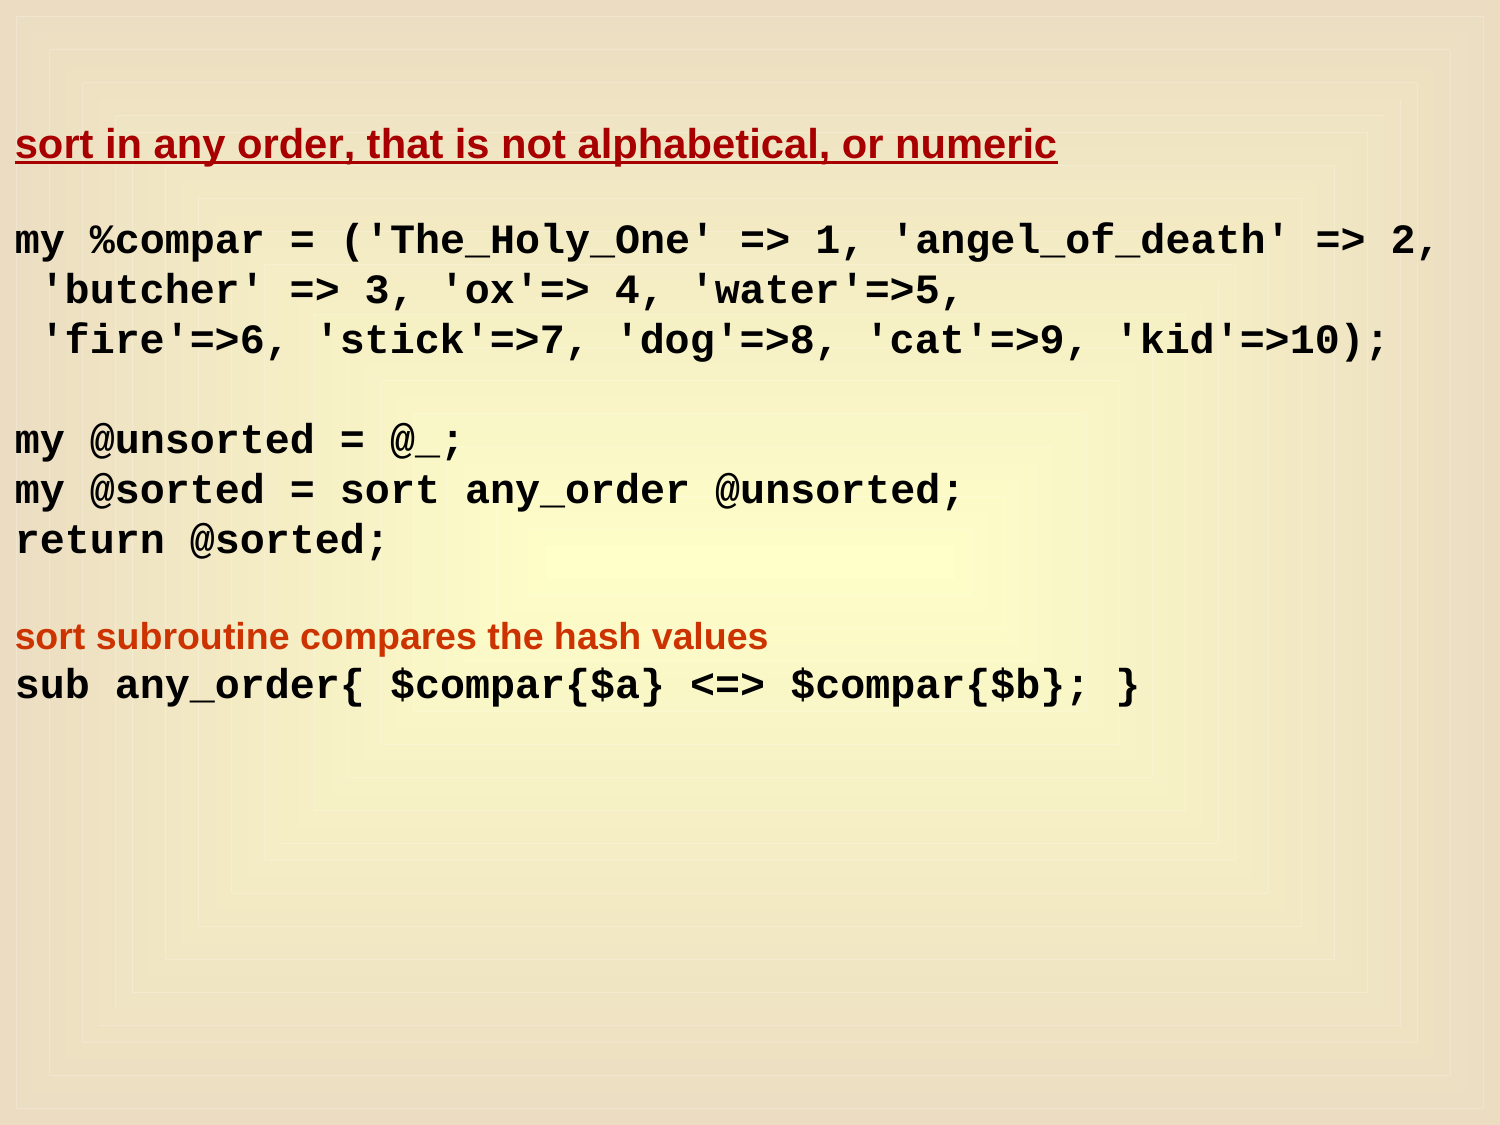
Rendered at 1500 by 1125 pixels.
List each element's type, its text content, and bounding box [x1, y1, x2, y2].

text_box sort in any order, that is not alphabetical, or numeric my %compar = ('The_Holy_One' => 1, 'angel_of_death' => 2, 'butcher' => 3, 'ox'=> 4, 'water'=>5, 'fire'=>6, 'stick'=>7, 'dog'=>8, 'cat'=>9, 'kid'=>10); my @unsorted = @_; my @sorted = sort any_order @unsorted; return @sorted; sort subroutine compares the hash values sub any_order{ $compar{$a} <=> $compar{$b}; } [0, 109, 1500, 766]
